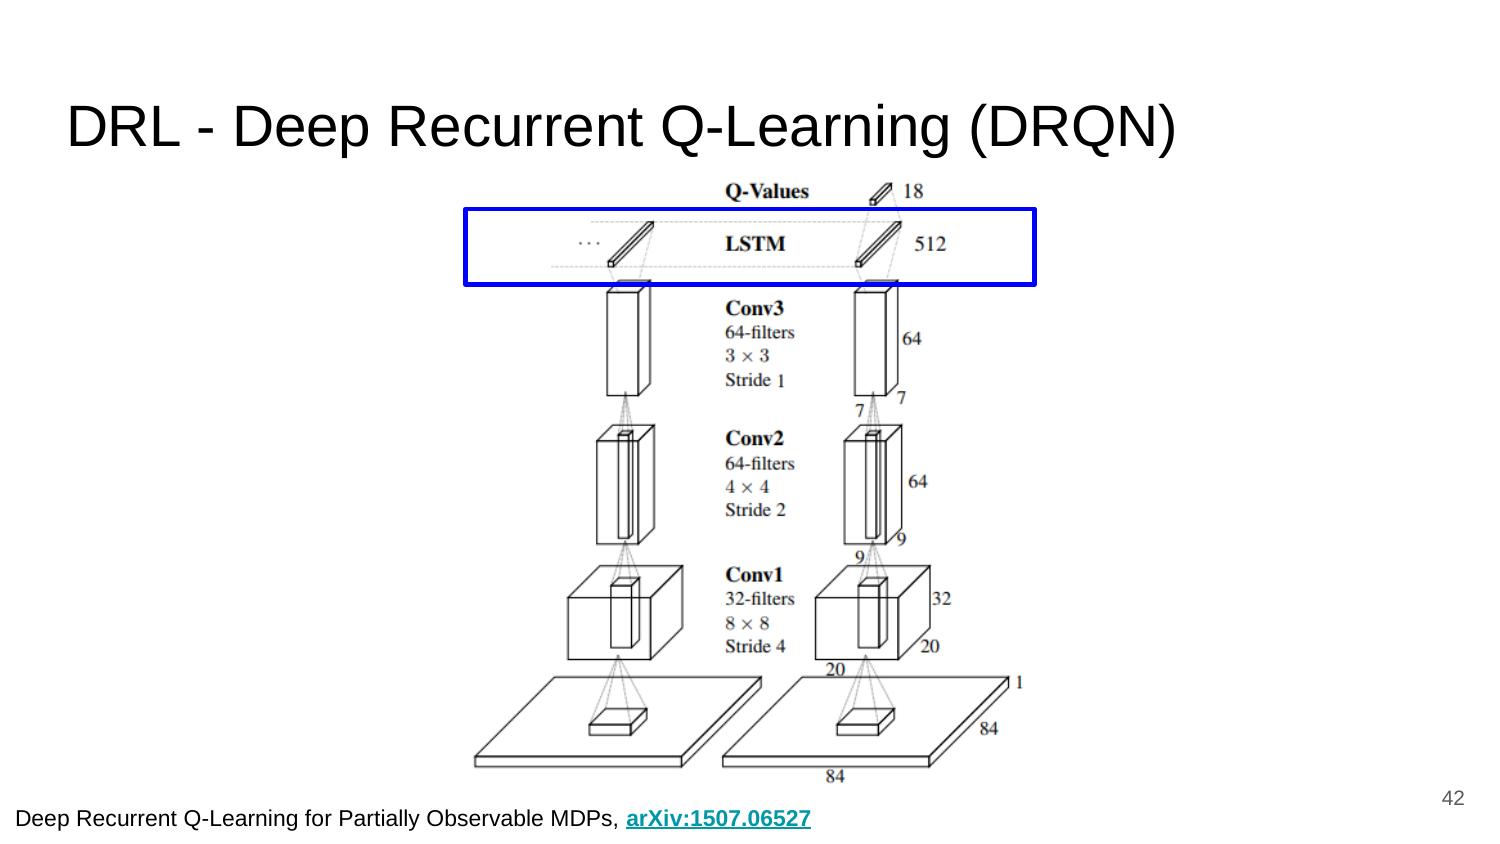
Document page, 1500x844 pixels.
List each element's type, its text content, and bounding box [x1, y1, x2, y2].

picture [468, 211, 1032, 282]
title DRL - Deep Recurrent Q-Learning (DRQN) [51, 72, 1449, 167]
picture [465, 287, 1035, 789]
picture [465, 166, 1035, 207]
text_box Deep Recurrent Q-Learning for Partially Observable MDPs, arXiv:1507.06527 [0, 788, 976, 844]
slide_number <number> [1389, 764, 1480, 830]
